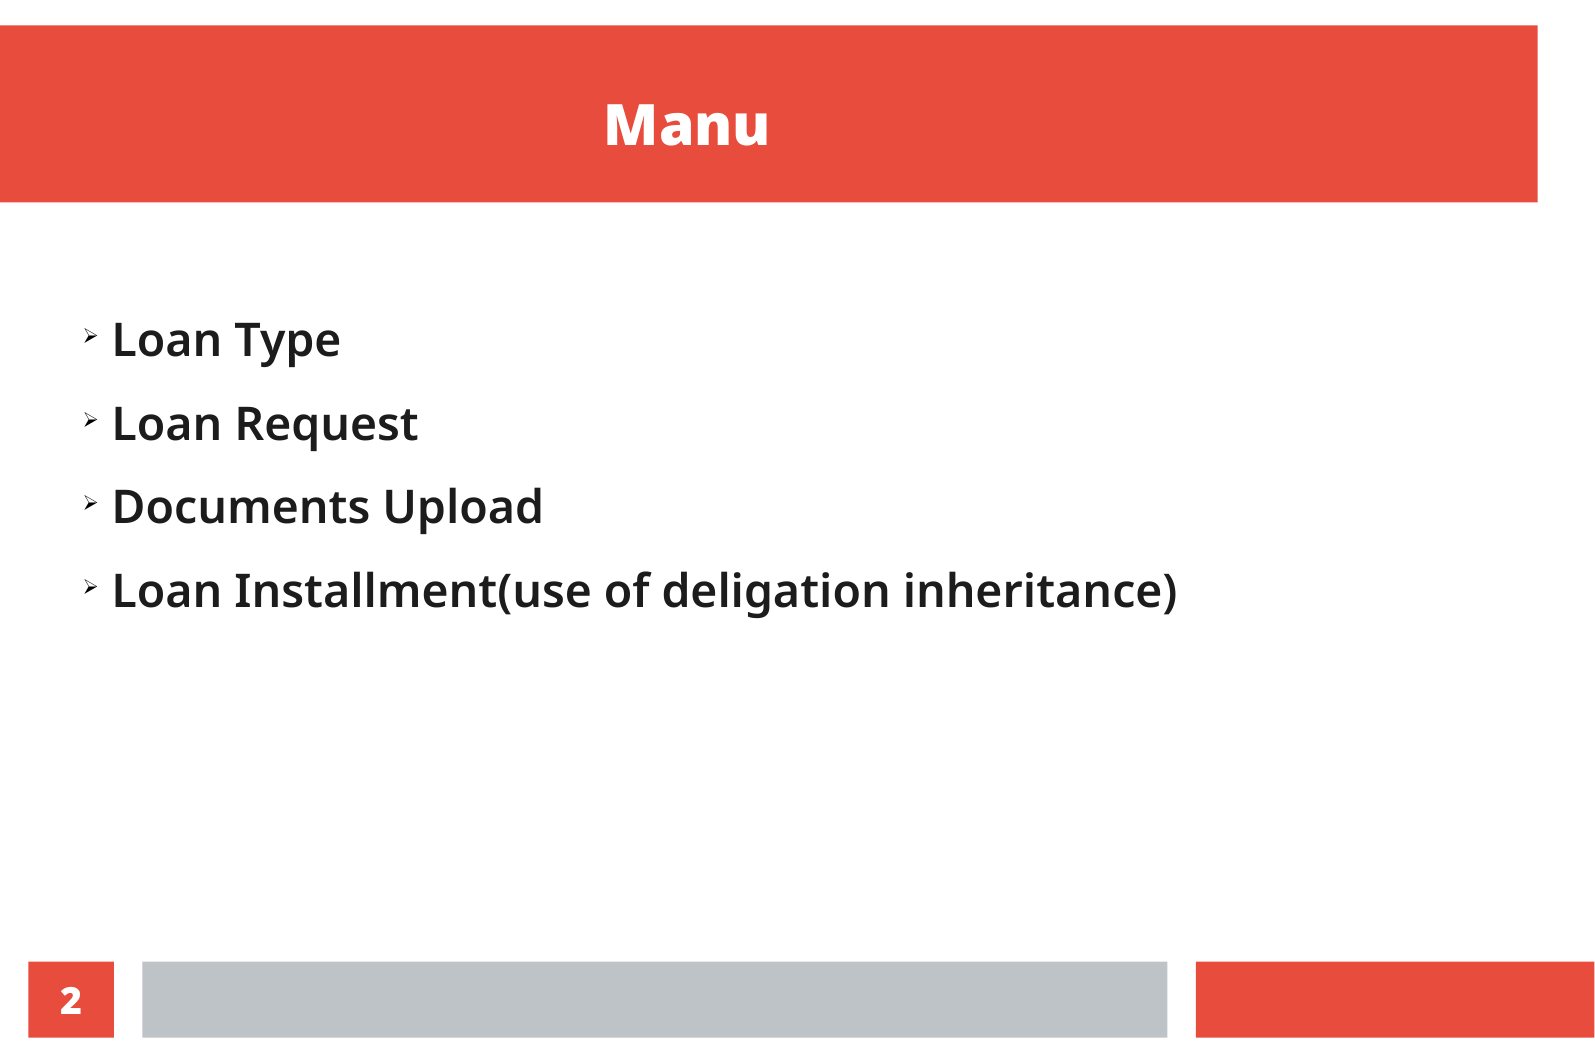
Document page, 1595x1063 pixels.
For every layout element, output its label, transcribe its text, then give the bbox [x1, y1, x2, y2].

list Loan Type Loan Request Documents Upload Loan Installment(use of deligation inheritance) [82, 307, 1512, 922]
title Manu [456, 35, 1595, 162]
